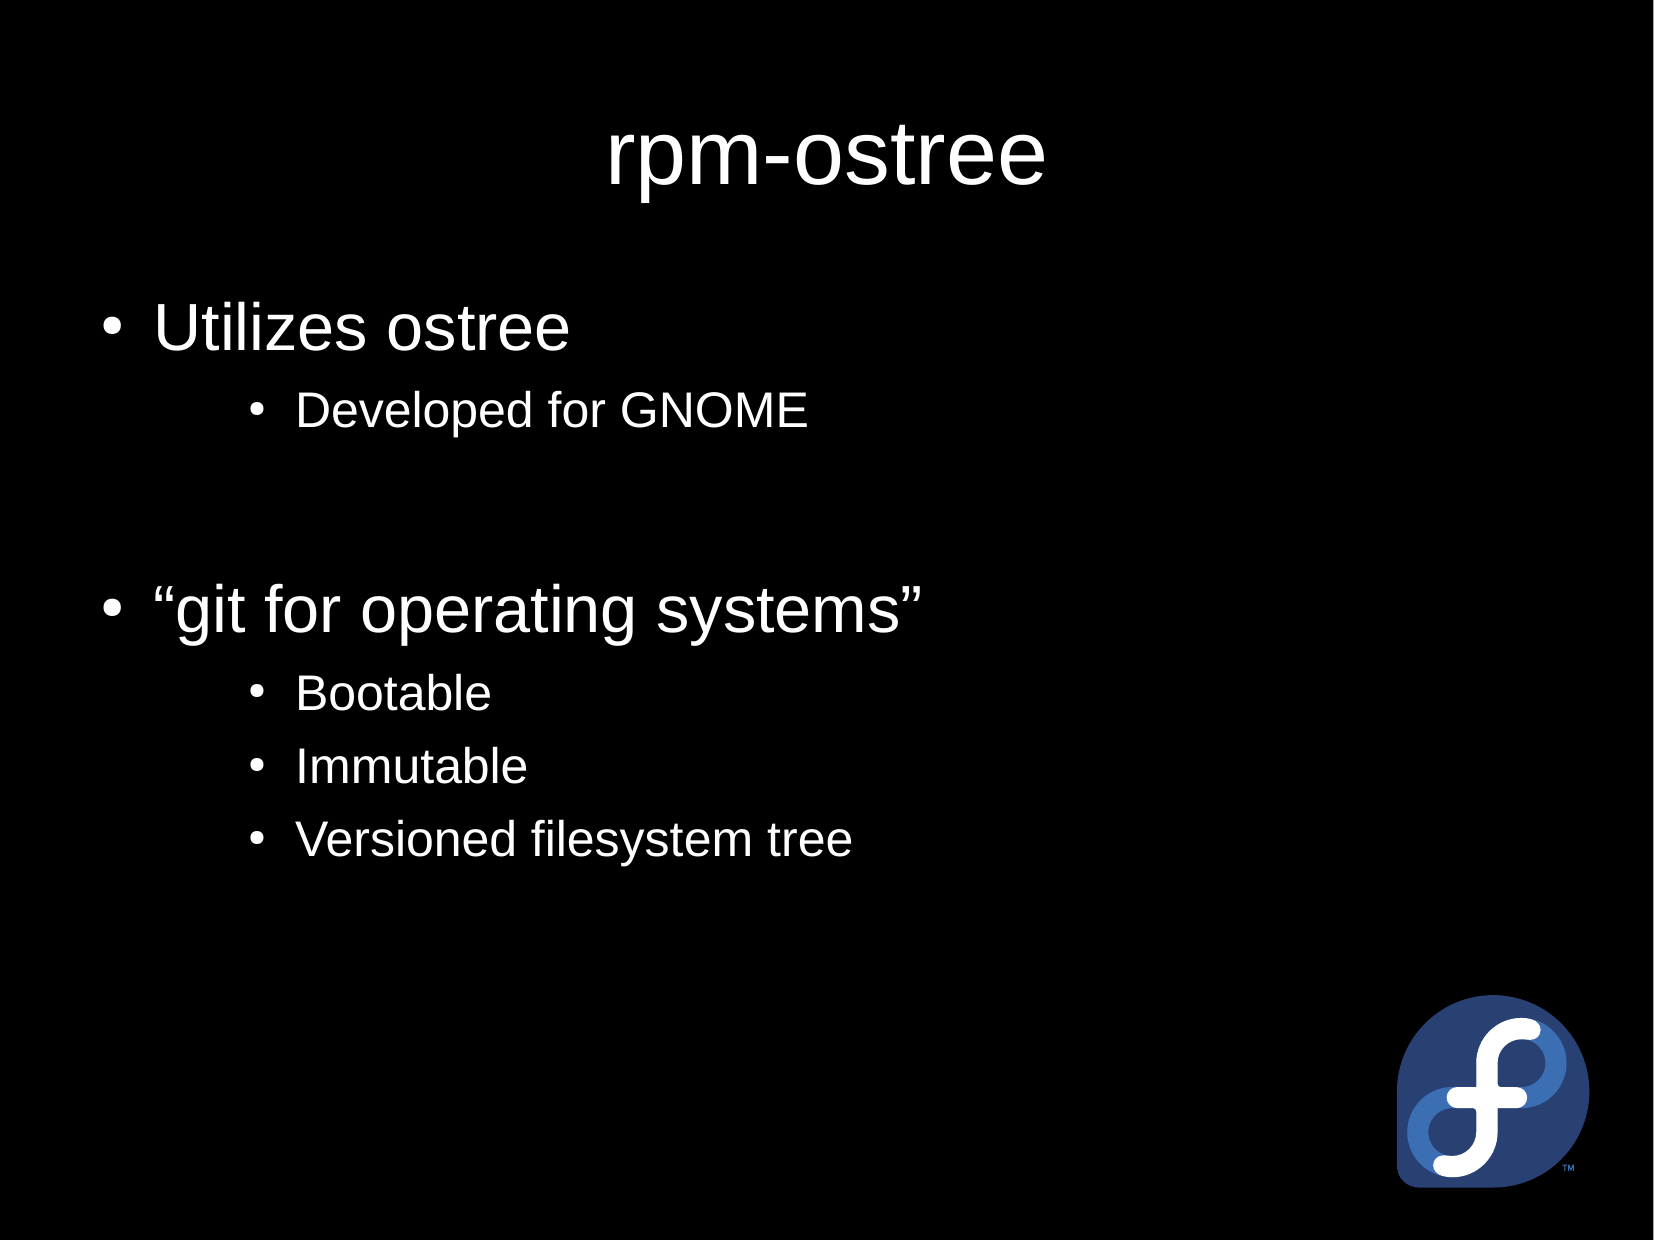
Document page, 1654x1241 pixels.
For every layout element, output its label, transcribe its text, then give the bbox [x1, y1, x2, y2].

title rpm-ostree [82, 49, 1571, 257]
picture [1396, 994, 1591, 1189]
list Utilizes ostree Developed for GNOME “git for operating systems” Bootable Immutable Versioned filesystem tree [82, 290, 1571, 1010]
